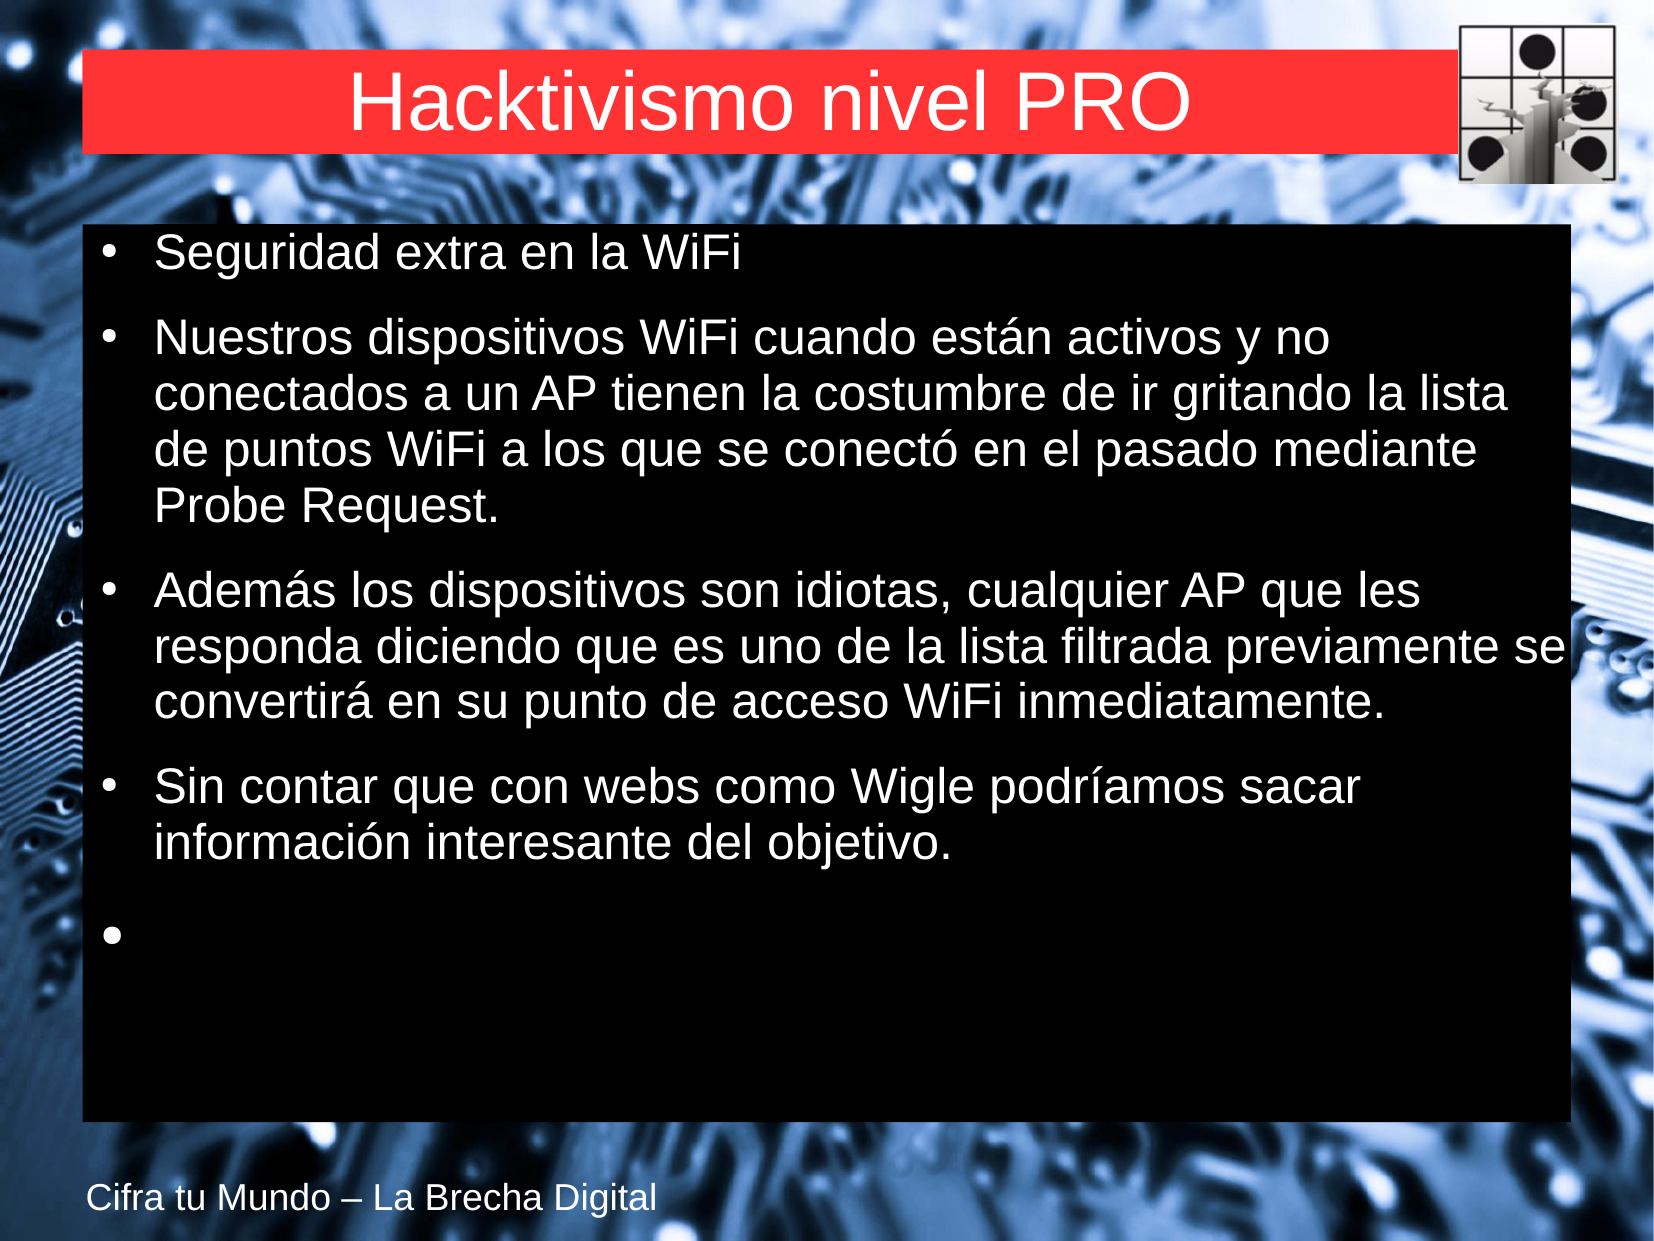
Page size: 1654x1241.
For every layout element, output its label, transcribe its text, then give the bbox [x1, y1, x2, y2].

list Seguridad extra en la WiFi Nuestros dispositivos WiFi cuando están activos y no conectados a un AP tienen la costumbre de ir gritando la lista de puntos WiFi a los que se conectó en el pasado mediante Probe Request. Además los dispositivos son idiotas, cualquier AP que les responda diciendo que es uno de la lista filtrada previamente se convertirá en su punto de acceso WiFi inmediatamente. Sin contar que con webs como Wigle podríamos sacar información interesante del objetivo. [82, 224, 1571, 1123]
picture [0, 0, 1654, 1241]
title Hacktivismo nivel PRO [82, 49, 1458, 154]
text_box Cifra tu Mundo – La Brecha Digital [70, 1169, 1453, 1226]
